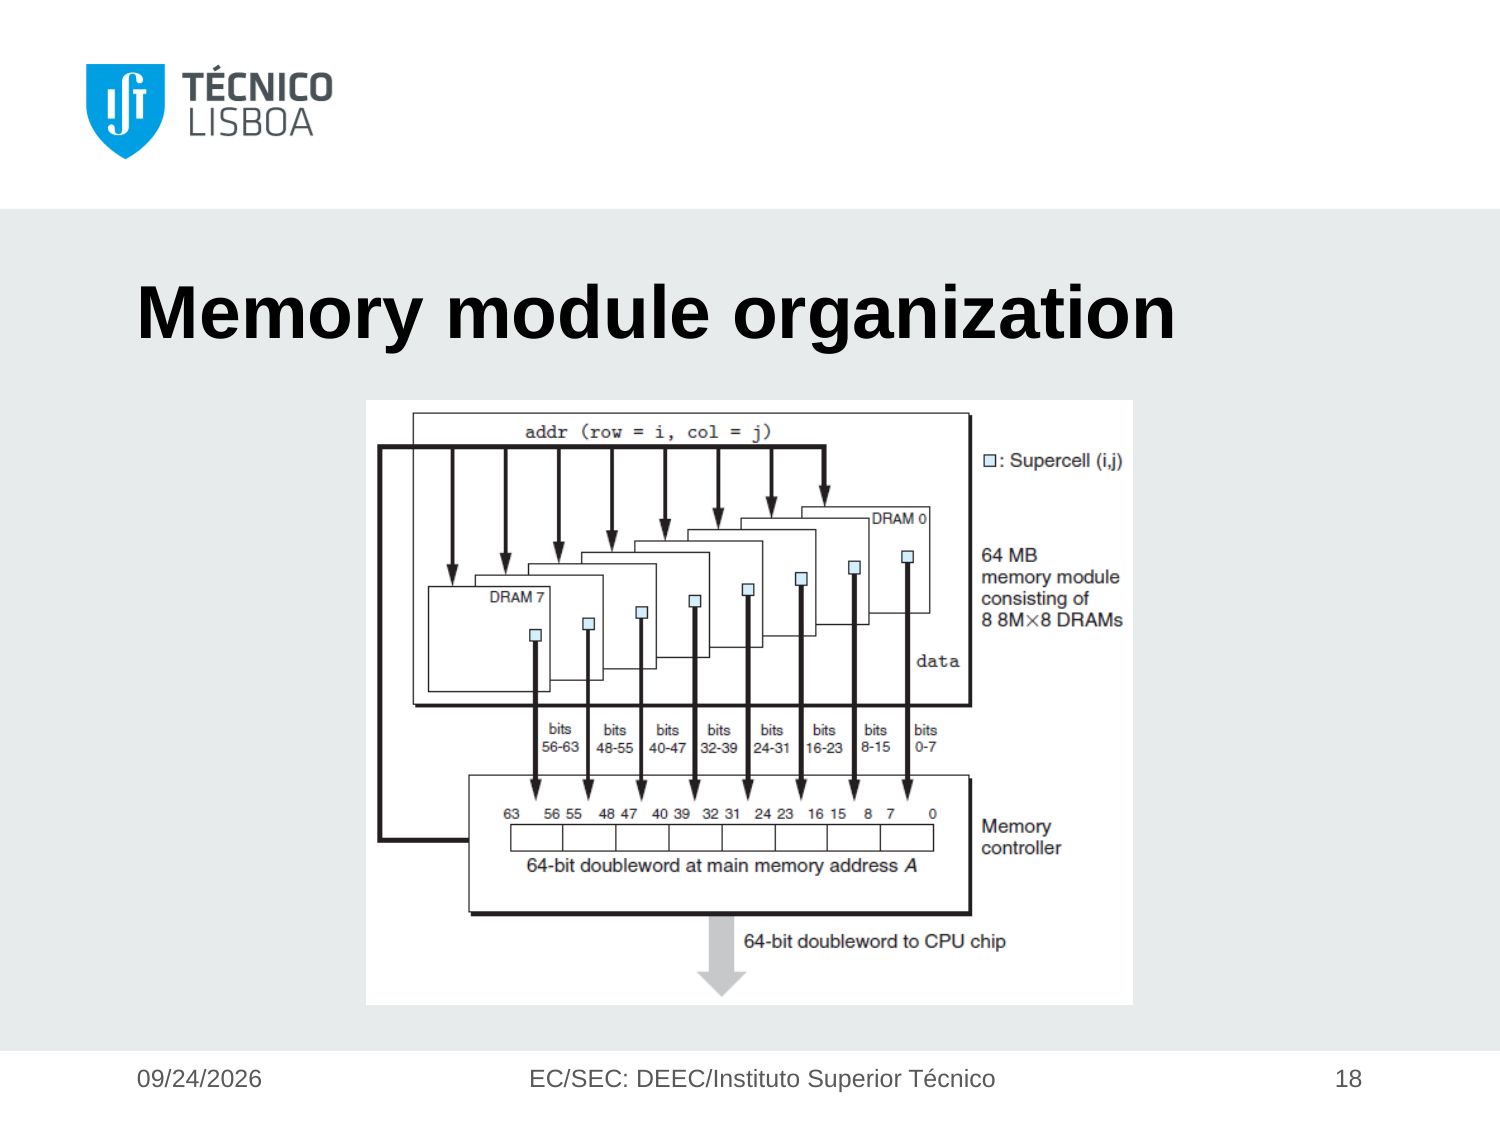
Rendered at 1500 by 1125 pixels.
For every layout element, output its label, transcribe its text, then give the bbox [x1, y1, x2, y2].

slide_number 12/03/2020 [121, 1052, 425, 1103]
title Memory module organization [121, 237, 1378, 381]
picture [0, 0, 1500, 1125]
slide_number <number> [1077, 1052, 1378, 1103]
footer EC/SEC: DEEC/Instituto Superior Técnico [512, 1052, 1021, 1103]
